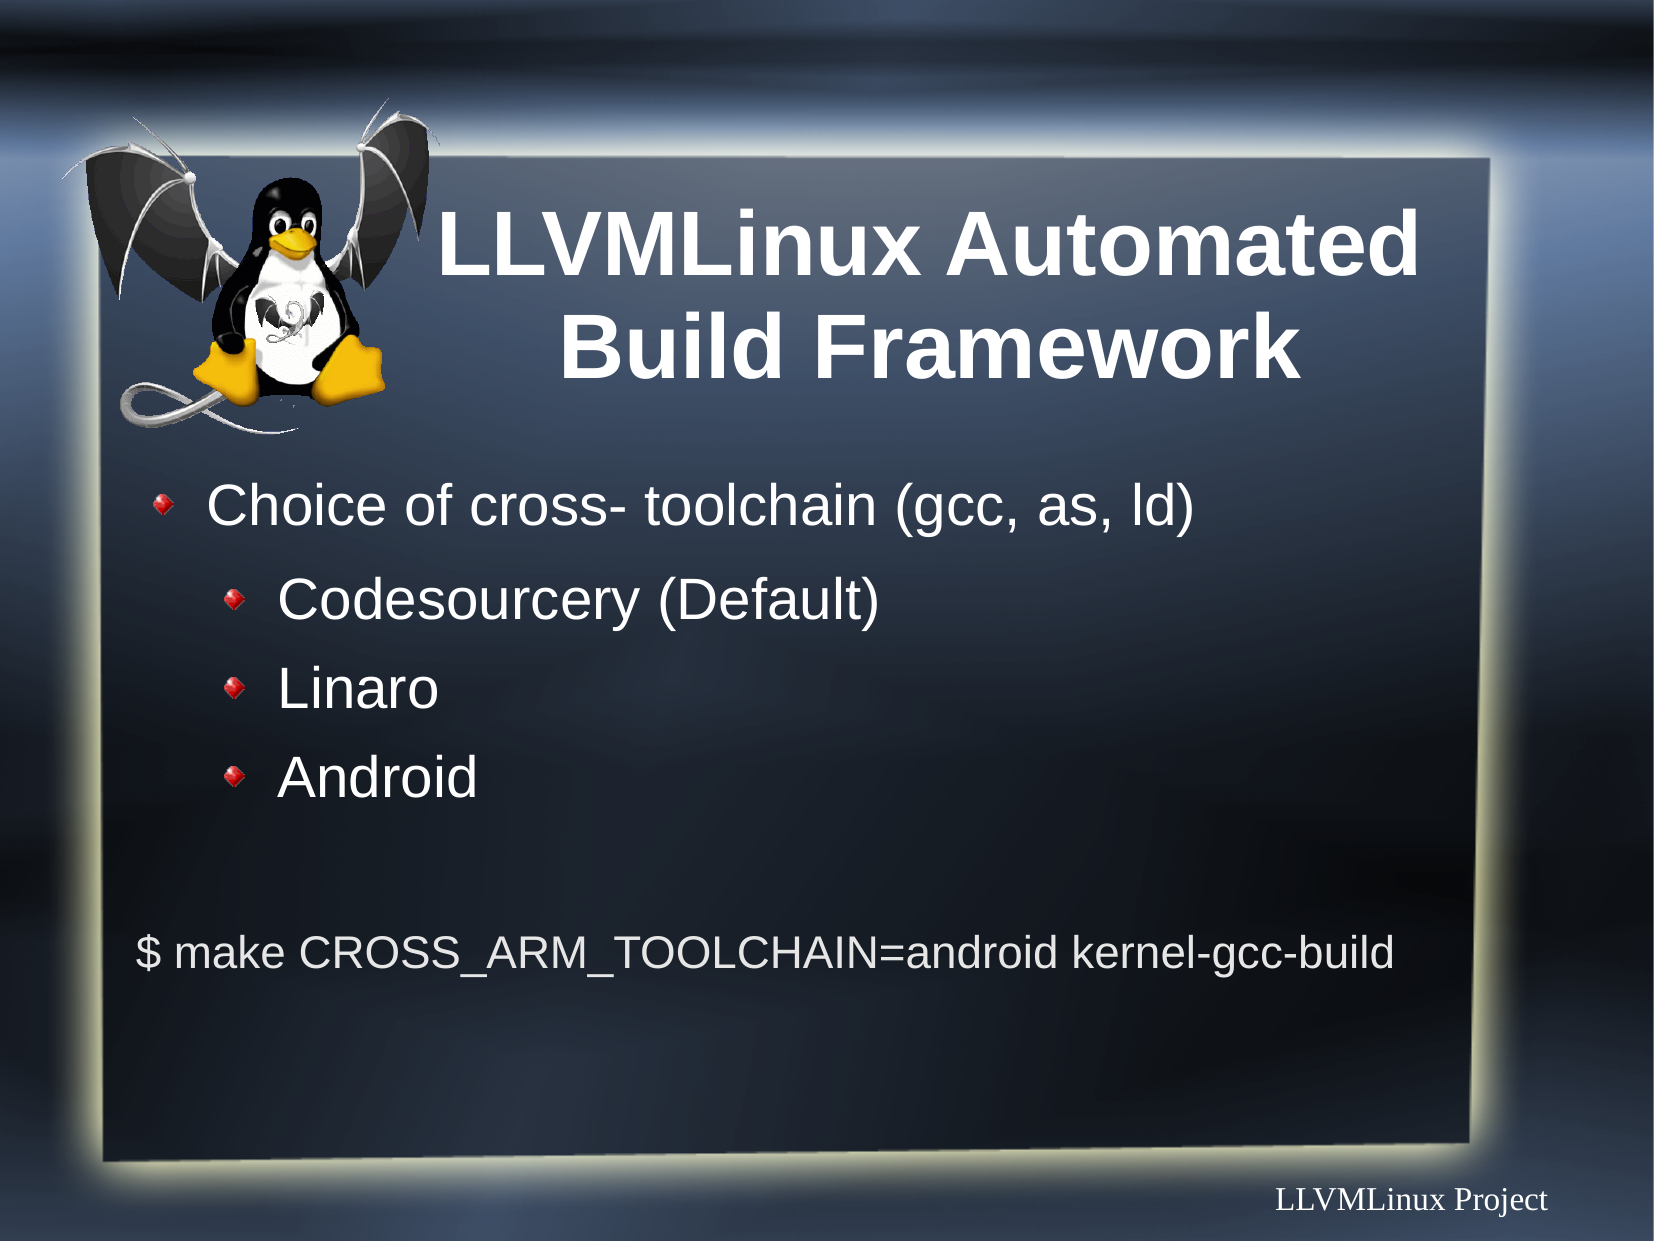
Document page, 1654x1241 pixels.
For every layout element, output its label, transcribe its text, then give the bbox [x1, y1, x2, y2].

picture [0, 0, 1654, 1241]
list Choice of cross- toolchain (gcc, as, ld) Codesourcery (Default) Linaro Android $ make CROSS_ARM_TOOLCHAIN=android kernel-gcc-build [135, 472, 1447, 1163]
title LLVMLinux Automated Build Framework [443, 177, 1477, 414]
